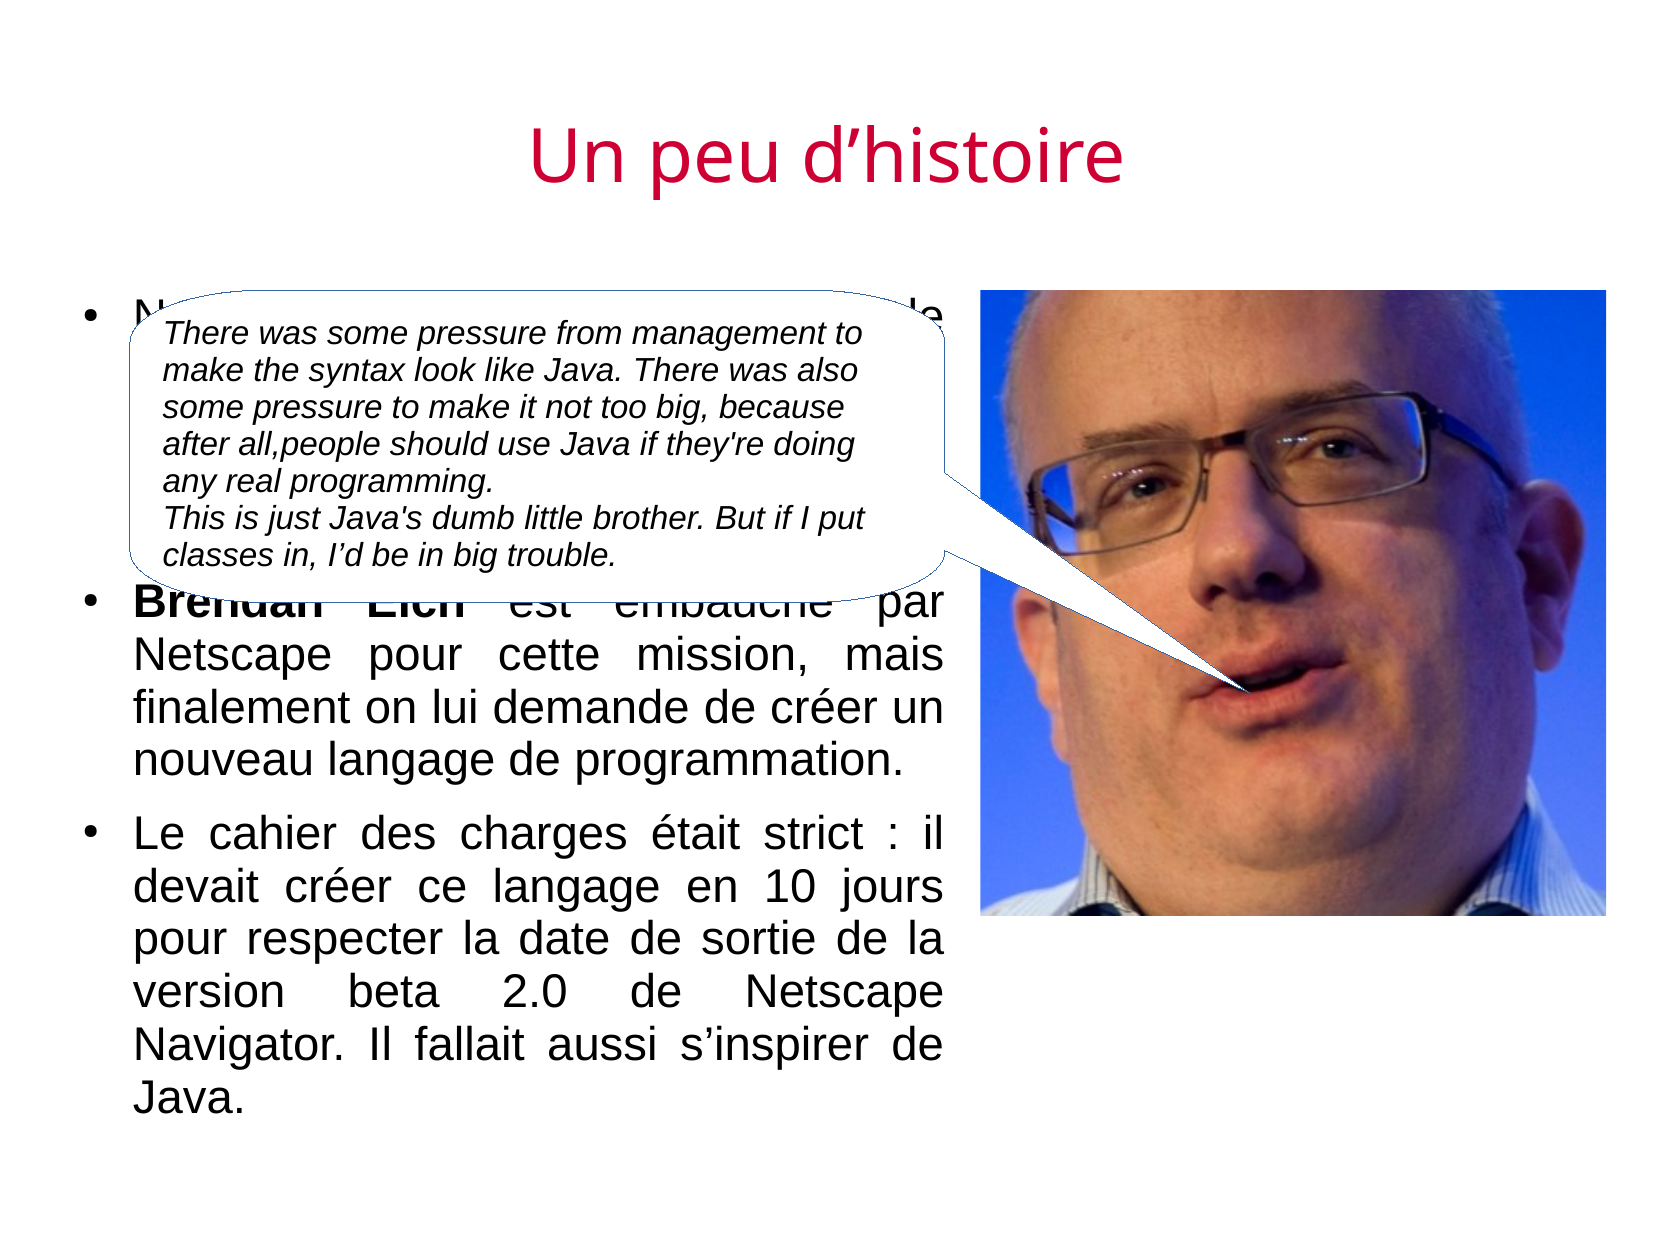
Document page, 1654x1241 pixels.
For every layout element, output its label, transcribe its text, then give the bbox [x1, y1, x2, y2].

text_box [165, 290, 910, 307]
title Un peu d’histoire [82, 49, 1571, 257]
picture [980, 290, 1607, 916]
text_box [934, 321, 1250, 694]
text_box [157, 582, 918, 603]
text_box [129, 316, 147, 576]
text_box There was some pressure from management to make the syntax look like Java. There was also some pressure to make it not too big, because after all,people should use Java if they're doing any real programming. This is just Java's dumb little brother. But if I put classes in, I’d be in big trouble. [147, 307, 934, 582]
list Netscape voulait que le langage de programmation Scheme soit intégré au sein de son navigateur. Scheme est un langage de script très épuré créé dans les années 70. Brendan Eich est embauché par Netscape pour cette mission, mais finalement on lui demande de créer un nouveau langage de programmation. Le cahier des charges était strict : il devait créer ce langage en 10 jours pour respecter la date de sortie de la version beta 2.0 de Netscape Navigator. Il fallait aussi s’inspirer de Java. [82, 290, 945, 1146]
